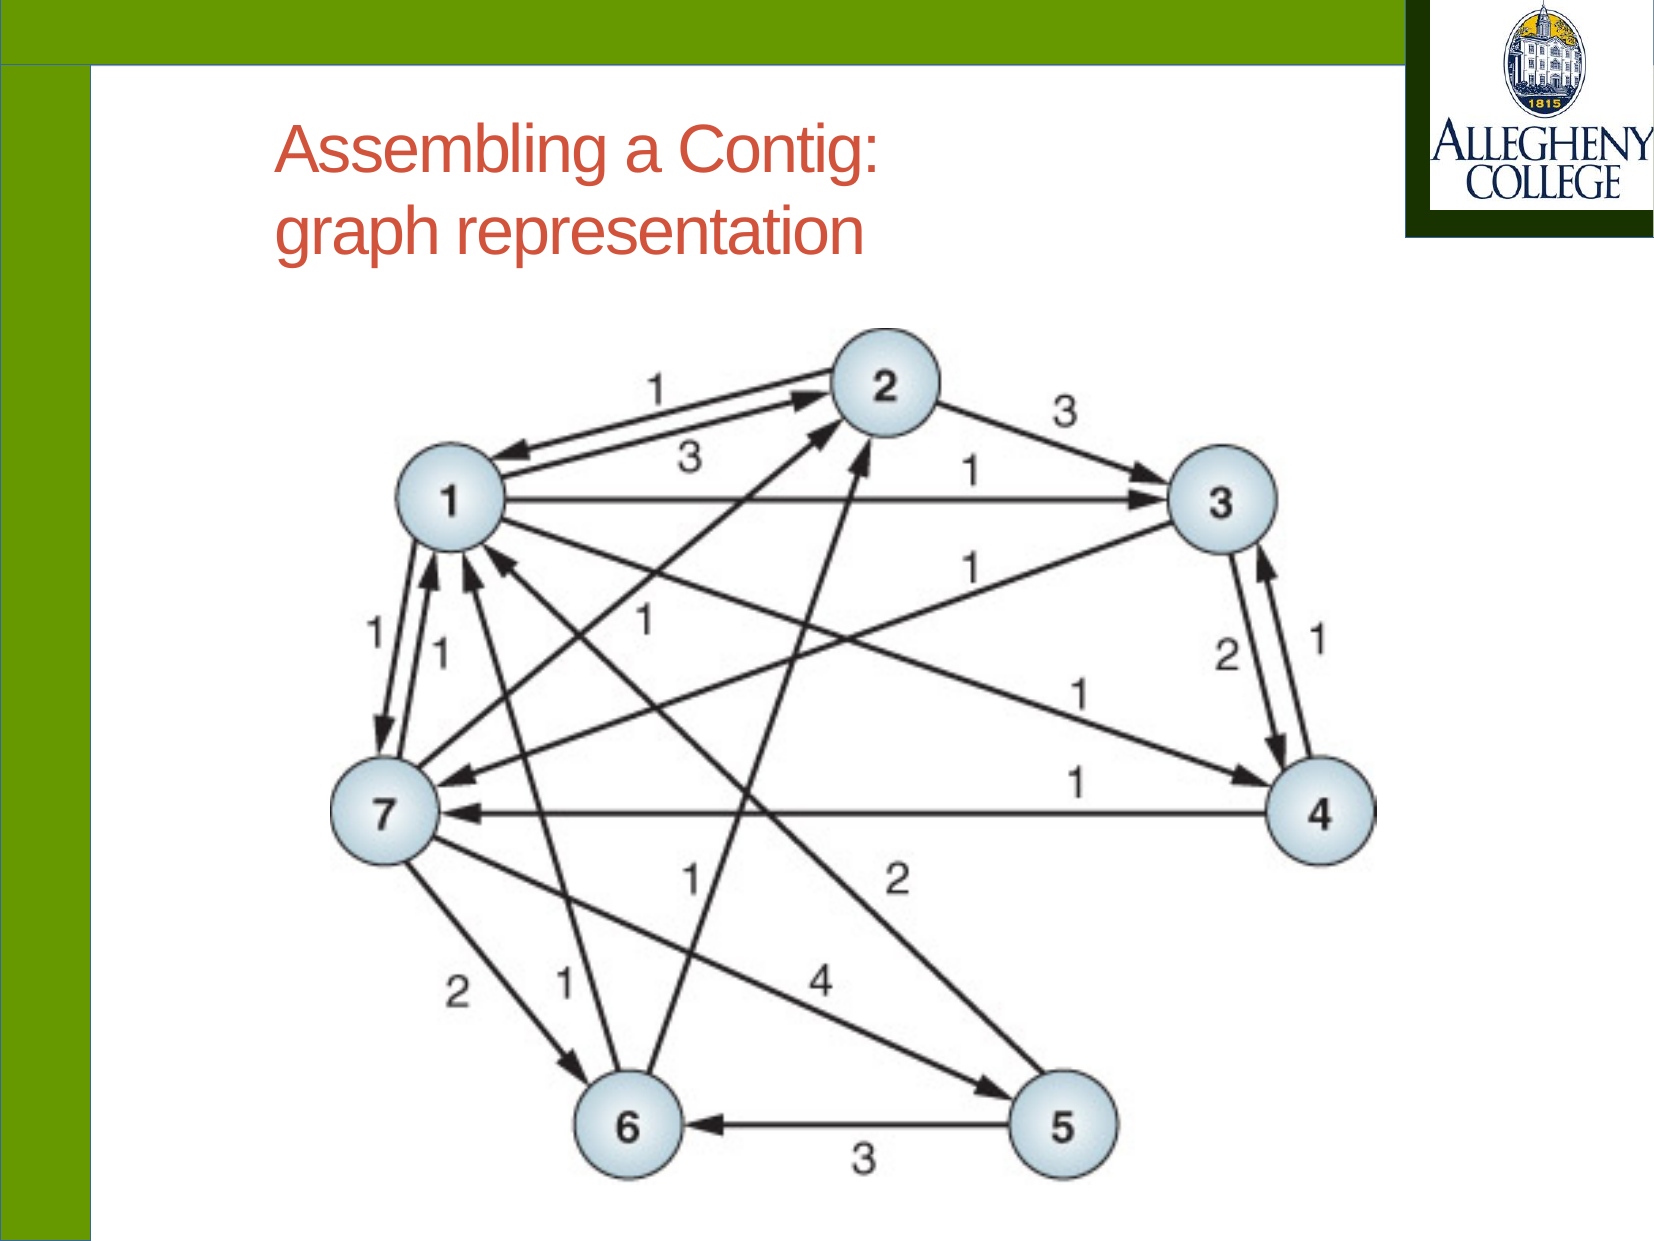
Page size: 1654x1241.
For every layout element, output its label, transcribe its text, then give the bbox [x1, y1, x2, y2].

title Assembling a Contig: graph representation [259, 96, 1654, 276]
text_box [0, 0, 1654, 1241]
picture [330, 328, 1377, 1185]
picture [1430, 0, 1654, 210]
